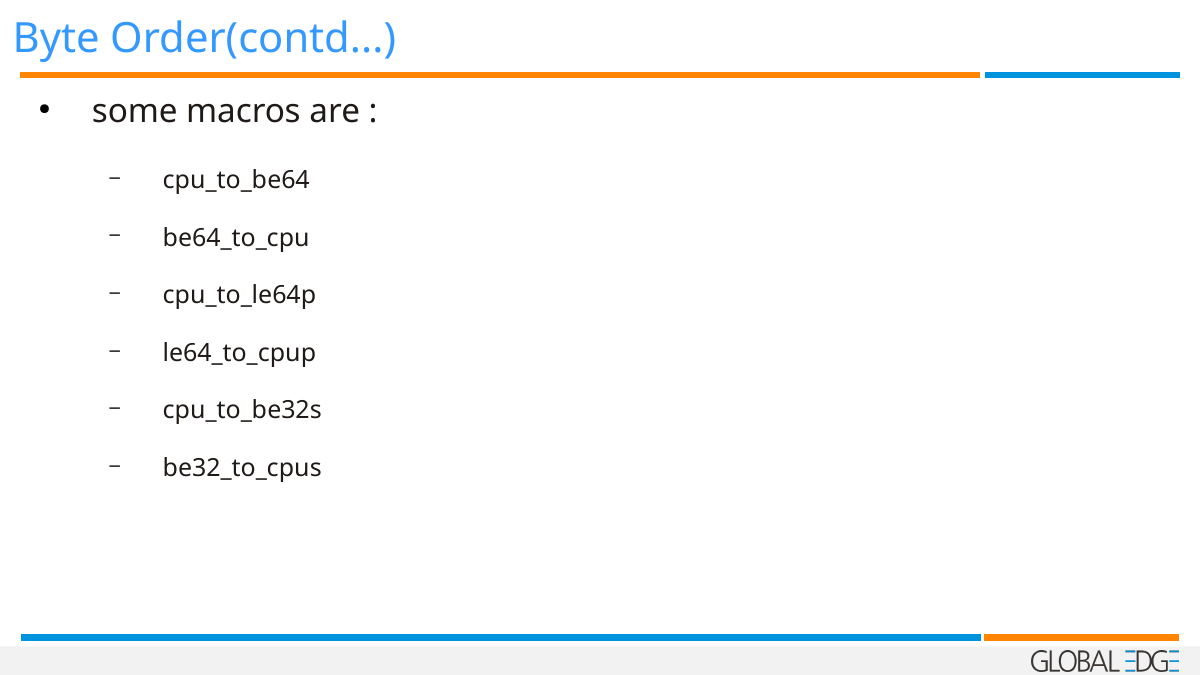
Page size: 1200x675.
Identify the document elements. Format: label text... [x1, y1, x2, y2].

picture [1031, 650, 1179, 672]
list some macros are : cpu_to_be64 be64_to_cpu cpu_to_le64p le64_to_cpup cpu_to_be32s be32_to_cpus [21, 86, 1170, 627]
title Byte Order(contd...) [12, 9, 1088, 63]
